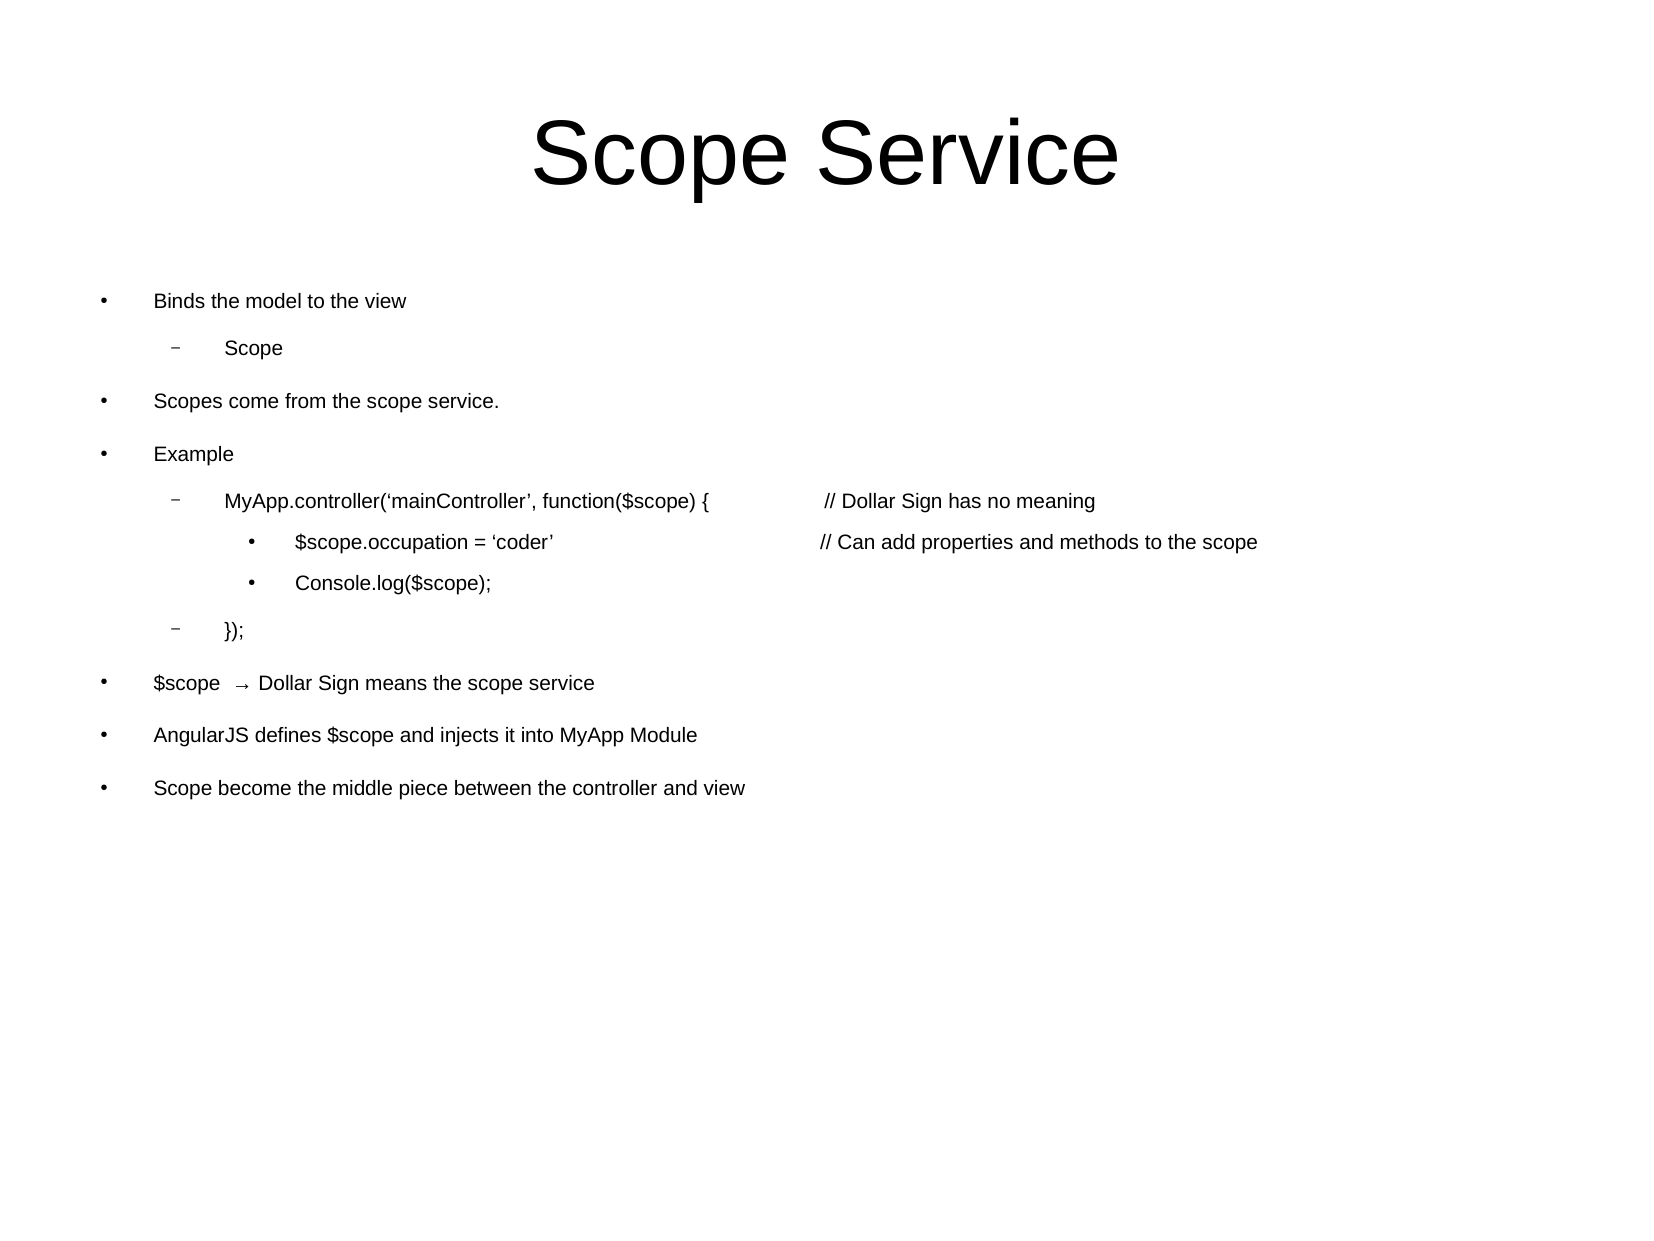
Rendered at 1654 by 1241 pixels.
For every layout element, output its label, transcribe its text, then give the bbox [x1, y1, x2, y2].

title Scope Service [82, 49, 1571, 257]
list Binds the model to the view Scope Scopes come from the scope service. Example MyApp.controller(‘mainController’, function($scope) { // Dollar Sign has no meaning $scope.occupation = ‘coder’ // Can add properties and methods to the scope Console.log($scope); }); $scope → Dollar Sign means the scope service AngularJS defines $scope and injects it into MyApp Module Scope become the middle piece between the controller and view [82, 290, 1571, 1010]
